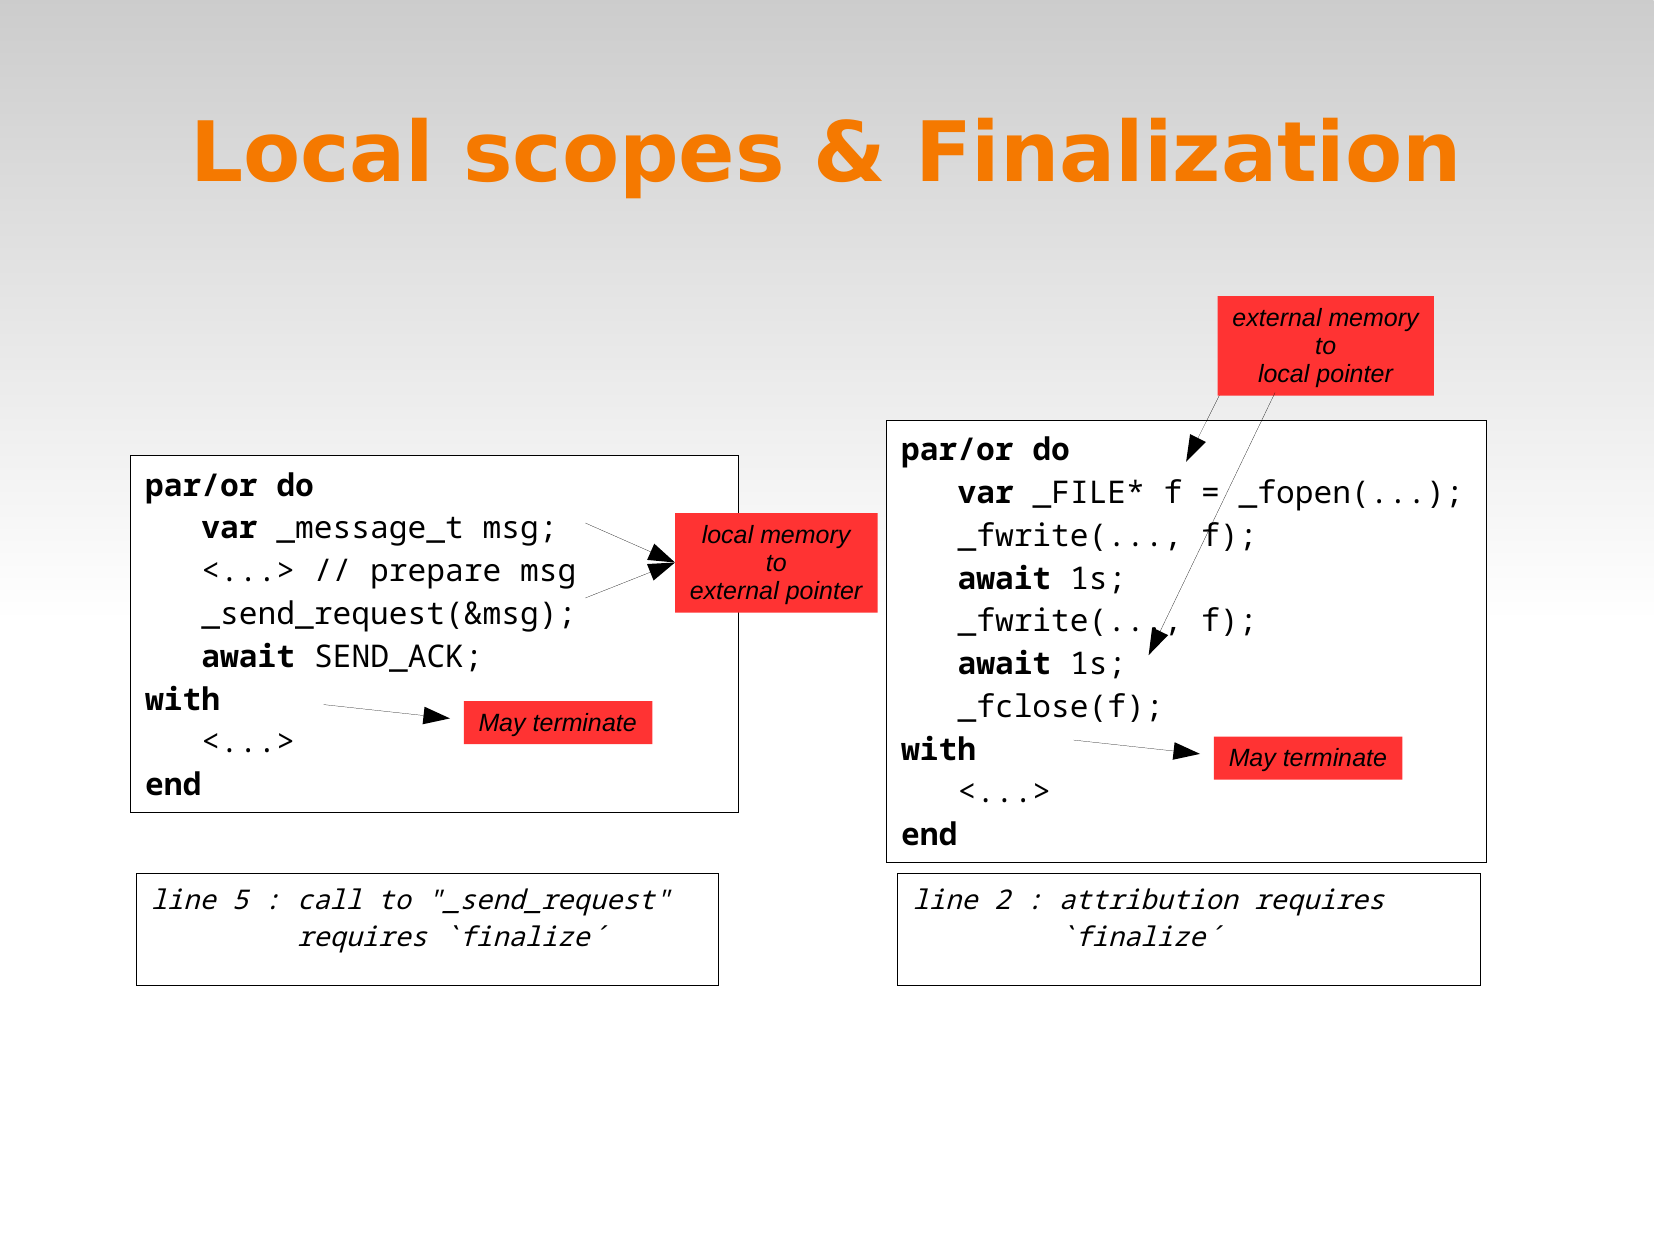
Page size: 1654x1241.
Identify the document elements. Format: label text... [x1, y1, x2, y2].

text_box line 2 : attribution requires `finalize´ [897, 873, 1481, 986]
text_box May terminate [463, 701, 653, 745]
text_box May terminate [1213, 736, 1403, 780]
text_box par/or do var _message_t msg; <...> // prepare msg _send_request(&msg); await SEND_ACK; with <...> end [130, 455, 739, 768]
text_box external memory to local pointer [1217, 296, 1434, 396]
text_box par/or do var _FILE* f = _fopen(...); _fwrite(..., f); await 1s; _fwrite(..., f); await 1s; _fclose(f); with <...> end [886, 420, 1487, 805]
text_box local memory to external pointer [675, 513, 878, 613]
title Local scopes & Finalization [82, 49, 1571, 257]
text_box line 5 : call to "_send_request" requires `finalize´ [136, 873, 719, 986]
